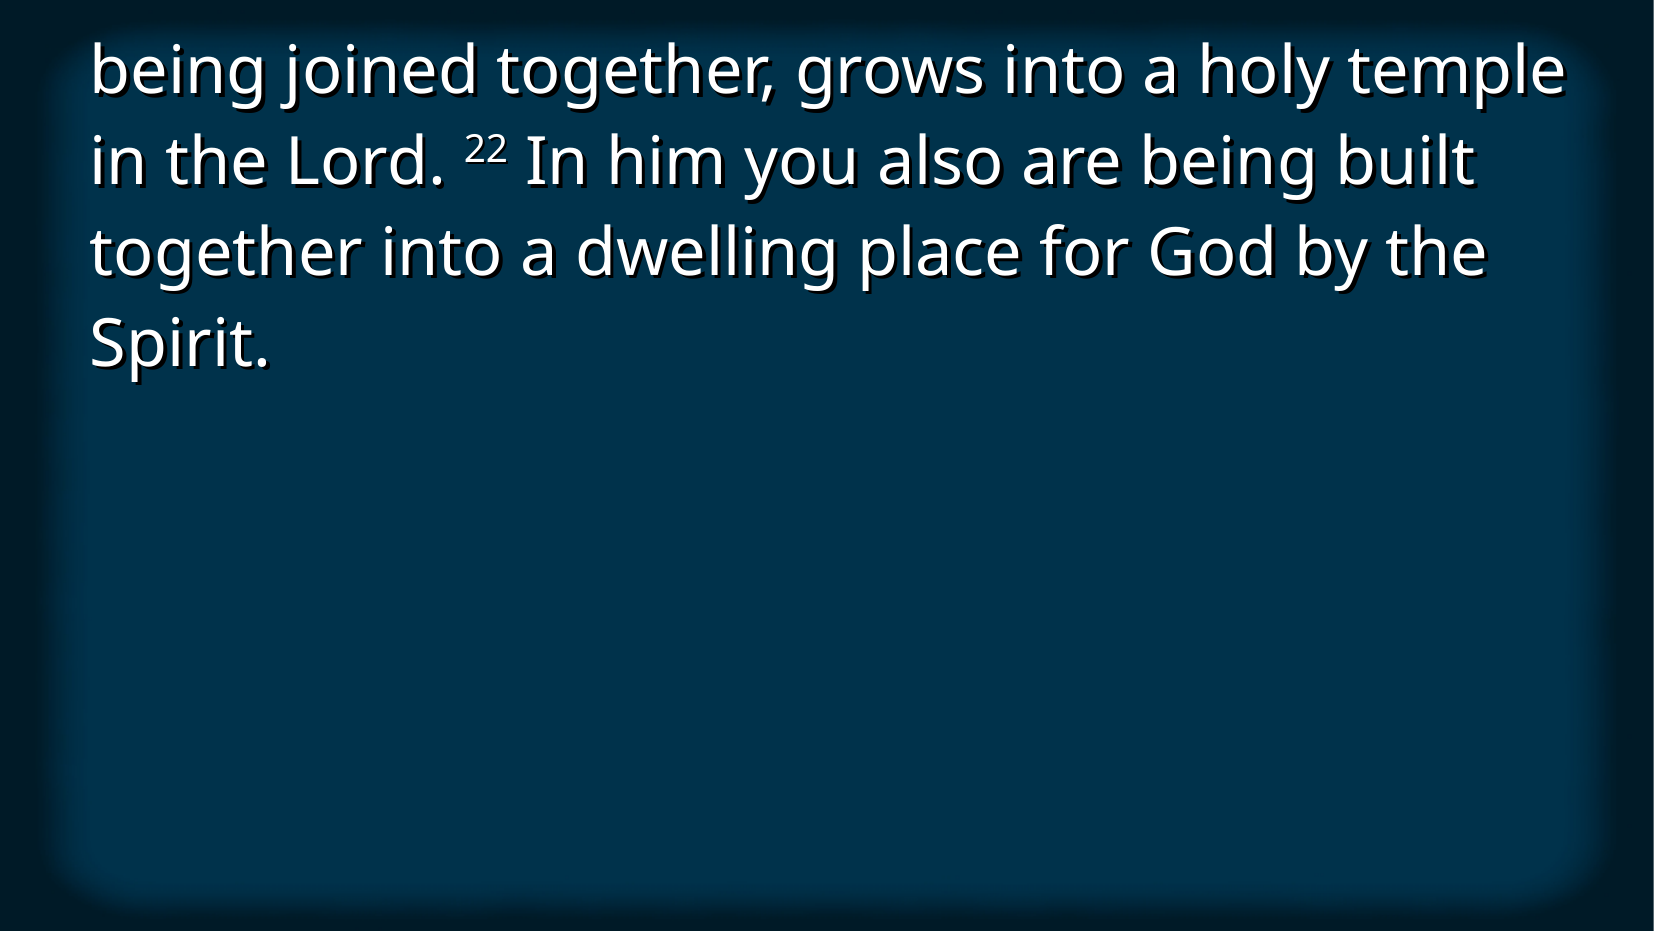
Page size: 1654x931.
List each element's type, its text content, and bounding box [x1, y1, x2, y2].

picture [0, 0, 1654, 931]
text_box being joined together, grows into a holy temple in the Lord. 22 In him you also are being built together into a dwelling place for God by the Spirit. [75, 15, 1591, 474]
